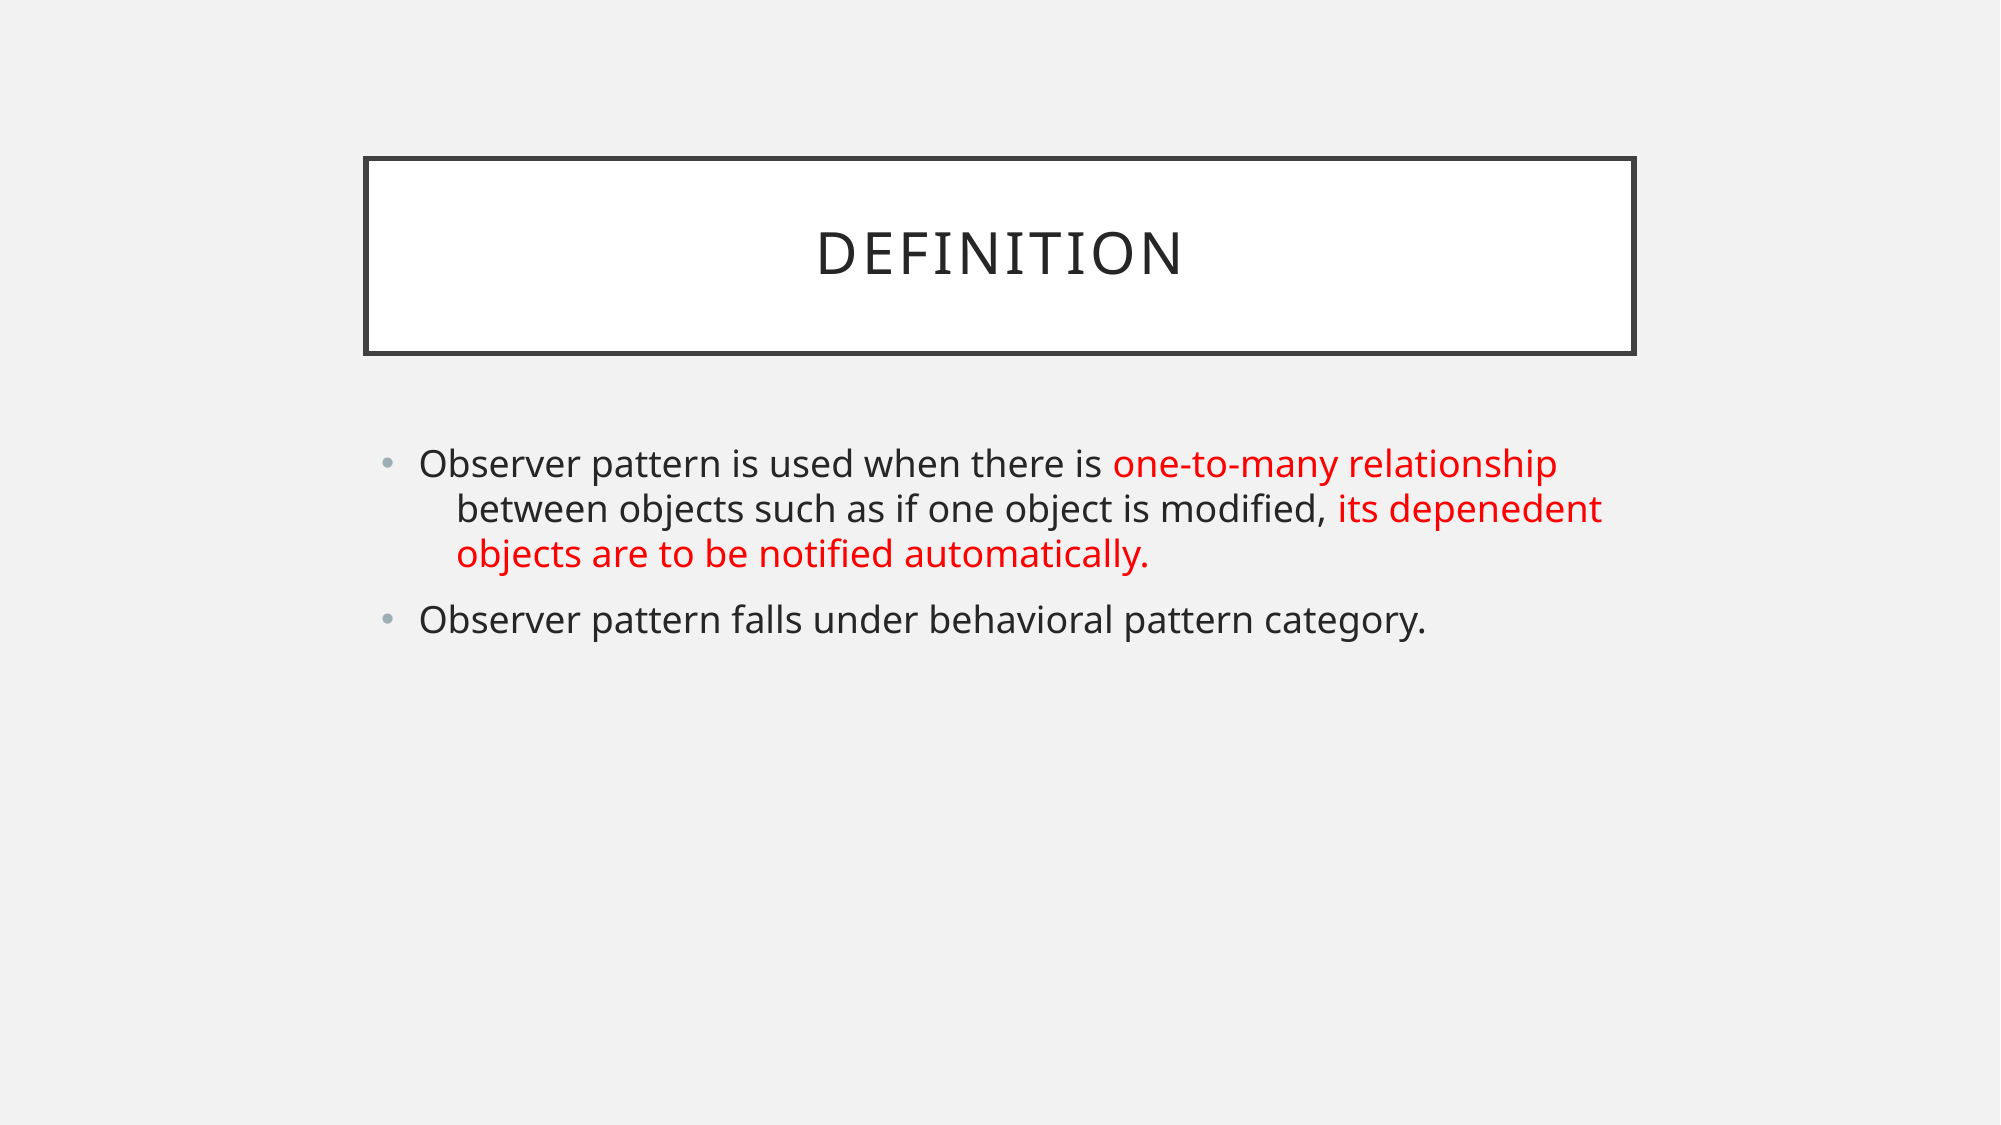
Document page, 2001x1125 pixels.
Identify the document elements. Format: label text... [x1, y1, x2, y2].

list Observer pattern is used when there is one-to-many relationship between objects such as if one object is modified, its depenedent objects are to be notified automatically. Observer pattern falls under behavioral pattern category. [366, 432, 1634, 942]
title definition [366, 158, 1634, 354]
